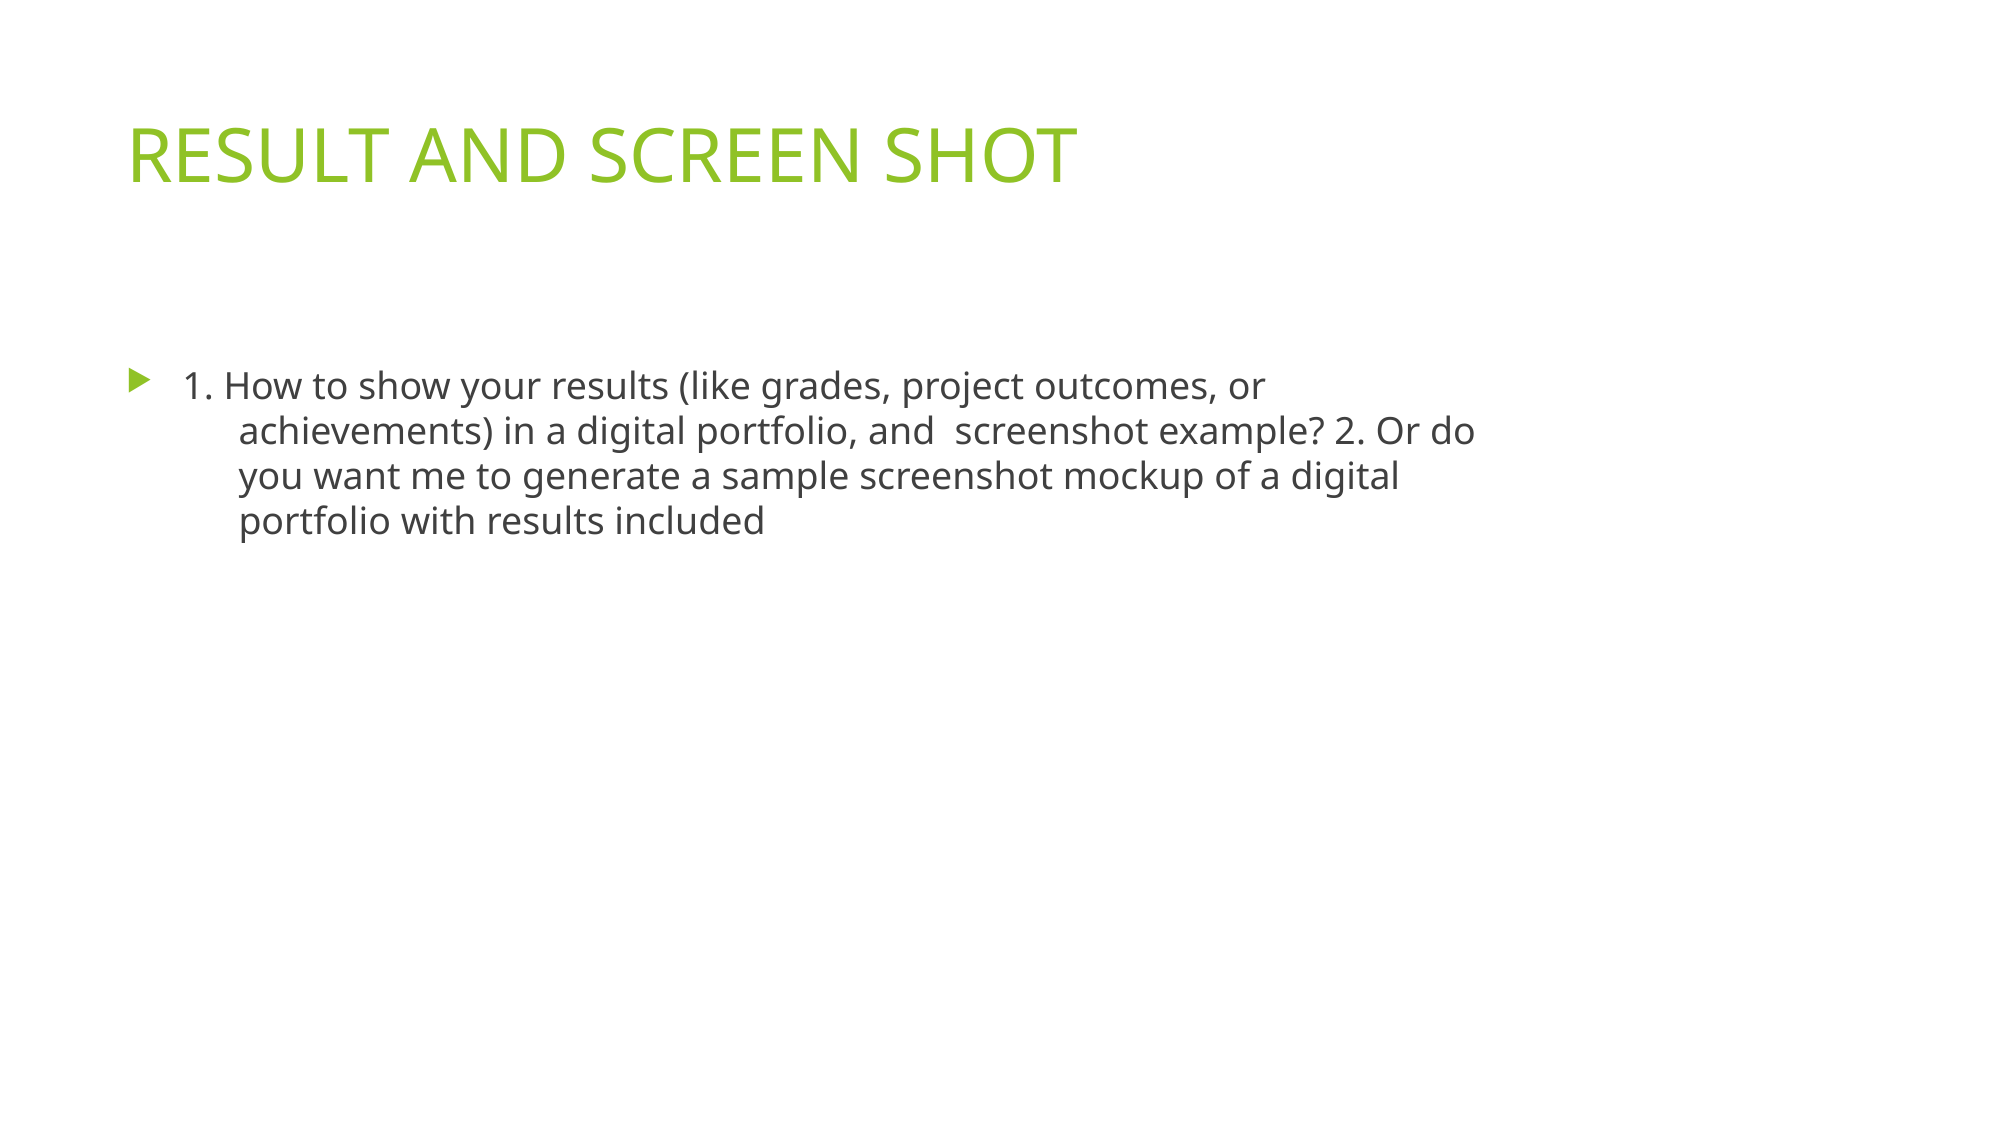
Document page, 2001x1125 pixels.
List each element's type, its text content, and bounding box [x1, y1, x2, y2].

list 1. How to show your results (like grades, project outcomes, or achievements) in a digital portfolio, and screenshot example? 2. Or do you want me to generate a sample screenshot mockup of a digital portfolio with results included [111, 354, 1522, 992]
title RESULT AND SCREEN SHOT [111, 99, 1522, 317]
